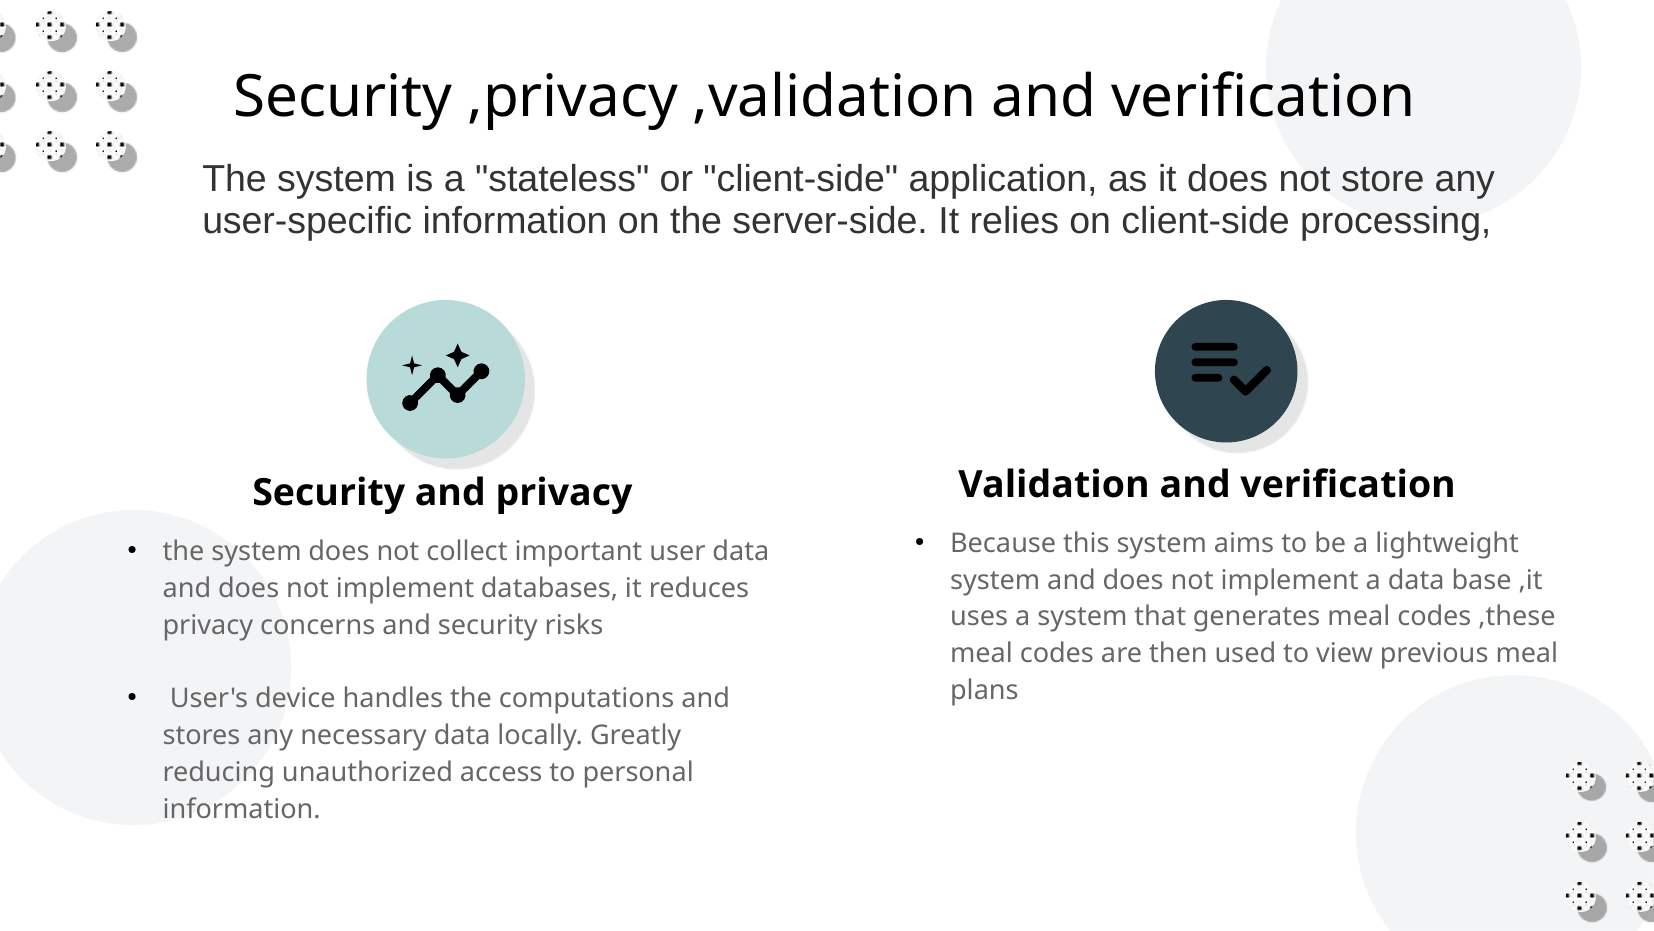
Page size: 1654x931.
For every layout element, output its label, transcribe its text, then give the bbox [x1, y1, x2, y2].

picture [35, 71, 66, 102]
picture [1565, 821, 1596, 852]
text_box Validation and verification [915, 450, 1501, 516]
picture [35, 11, 66, 42]
picture [1565, 881, 1596, 912]
picture [1625, 881, 1654, 912]
picture [1625, 761, 1654, 792]
picture [1181, 317, 1279, 415]
text_box [1154, 299, 1298, 443]
picture [0, 74, 6, 99]
picture [0, 134, 7, 159]
text_box the system does not collect important user data and does not implement databases, it reduces privacy concerns and security risks User's device handles the computations and stores any necessary data locally. Greatly reducing unauthorized access to personal information. [112, 524, 788, 834]
picture [0, 14, 6, 39]
text_box Security and privacy [187, 458, 698, 524]
text_box The system is a "stateless" or "client-side" application, as it does not store any user-specific information on the server-side. It relies on client-side processing, [187, 150, 1538, 263]
picture [95, 71, 126, 102]
text_box [366, 299, 526, 459]
picture [1625, 821, 1654, 852]
text_box Because this system aims to be a lightweight system and does not implement a data base ,it uses a system that generates meal codes ,these meal codes are then used to view previous meal plans [900, 516, 1576, 752]
picture [35, 131, 67, 162]
picture [1565, 761, 1596, 792]
picture [396, 329, 496, 429]
picture [95, 131, 127, 162]
text_box Security ,privacy ,validation and verification [187, 46, 1463, 121]
picture [95, 11, 126, 42]
